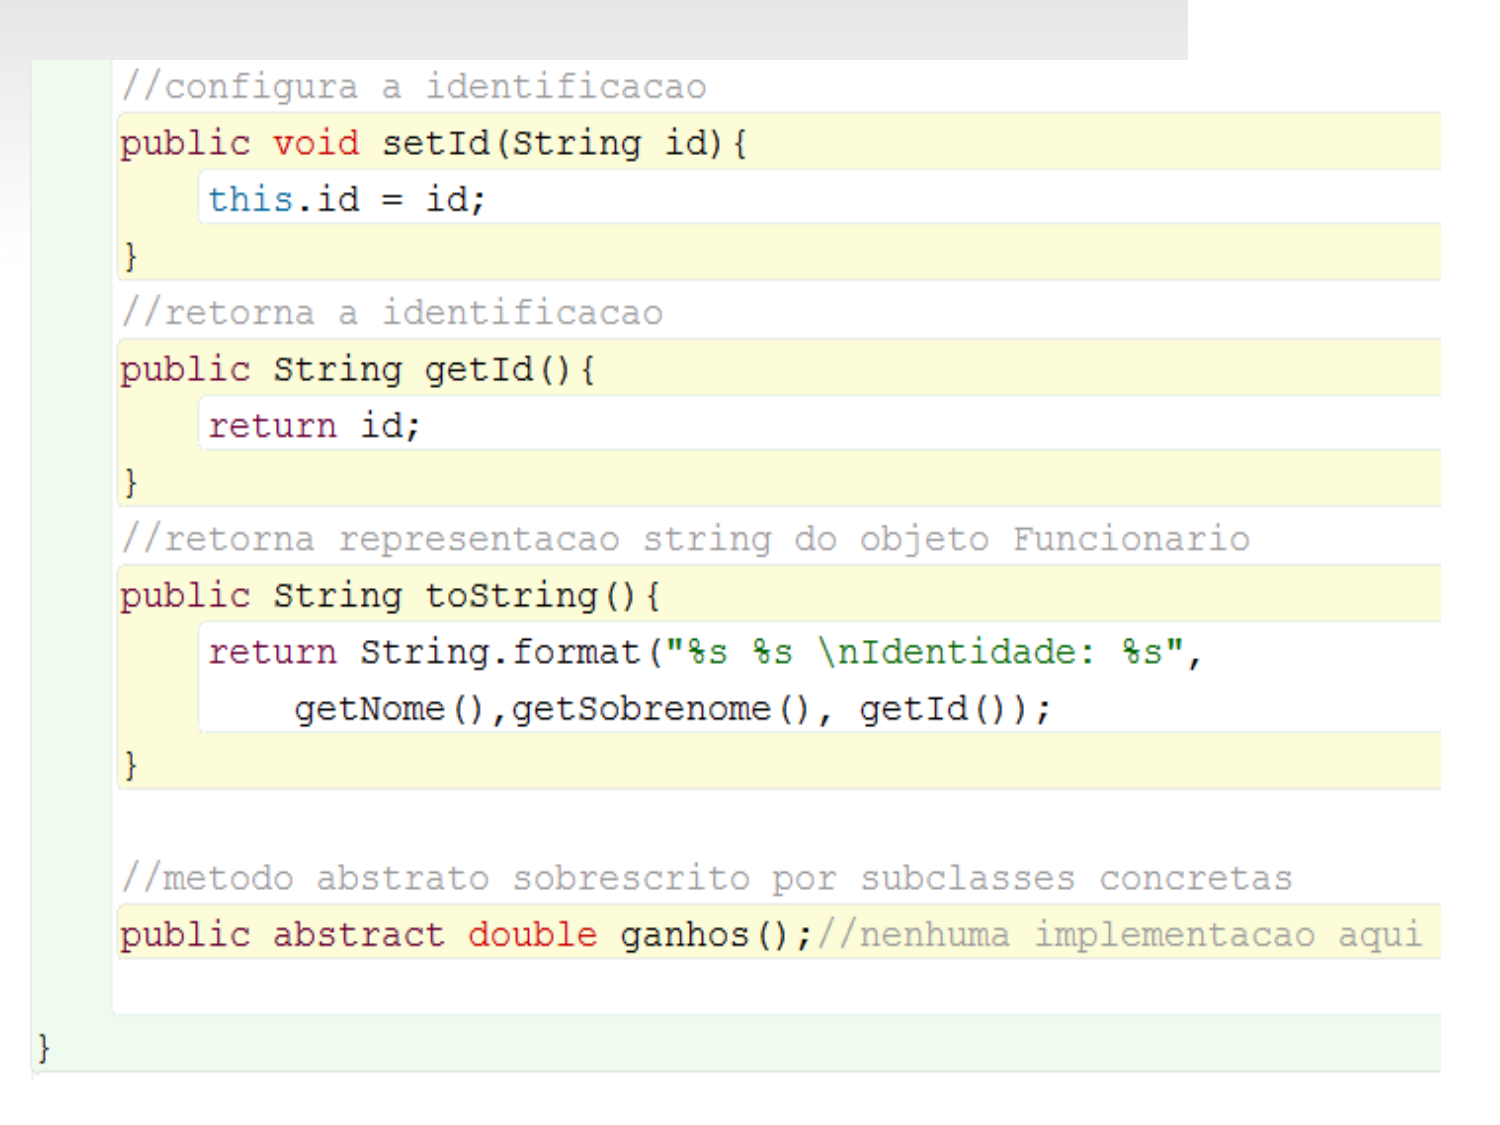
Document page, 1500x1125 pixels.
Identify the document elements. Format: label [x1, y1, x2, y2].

picture [30, 60, 1441, 1081]
